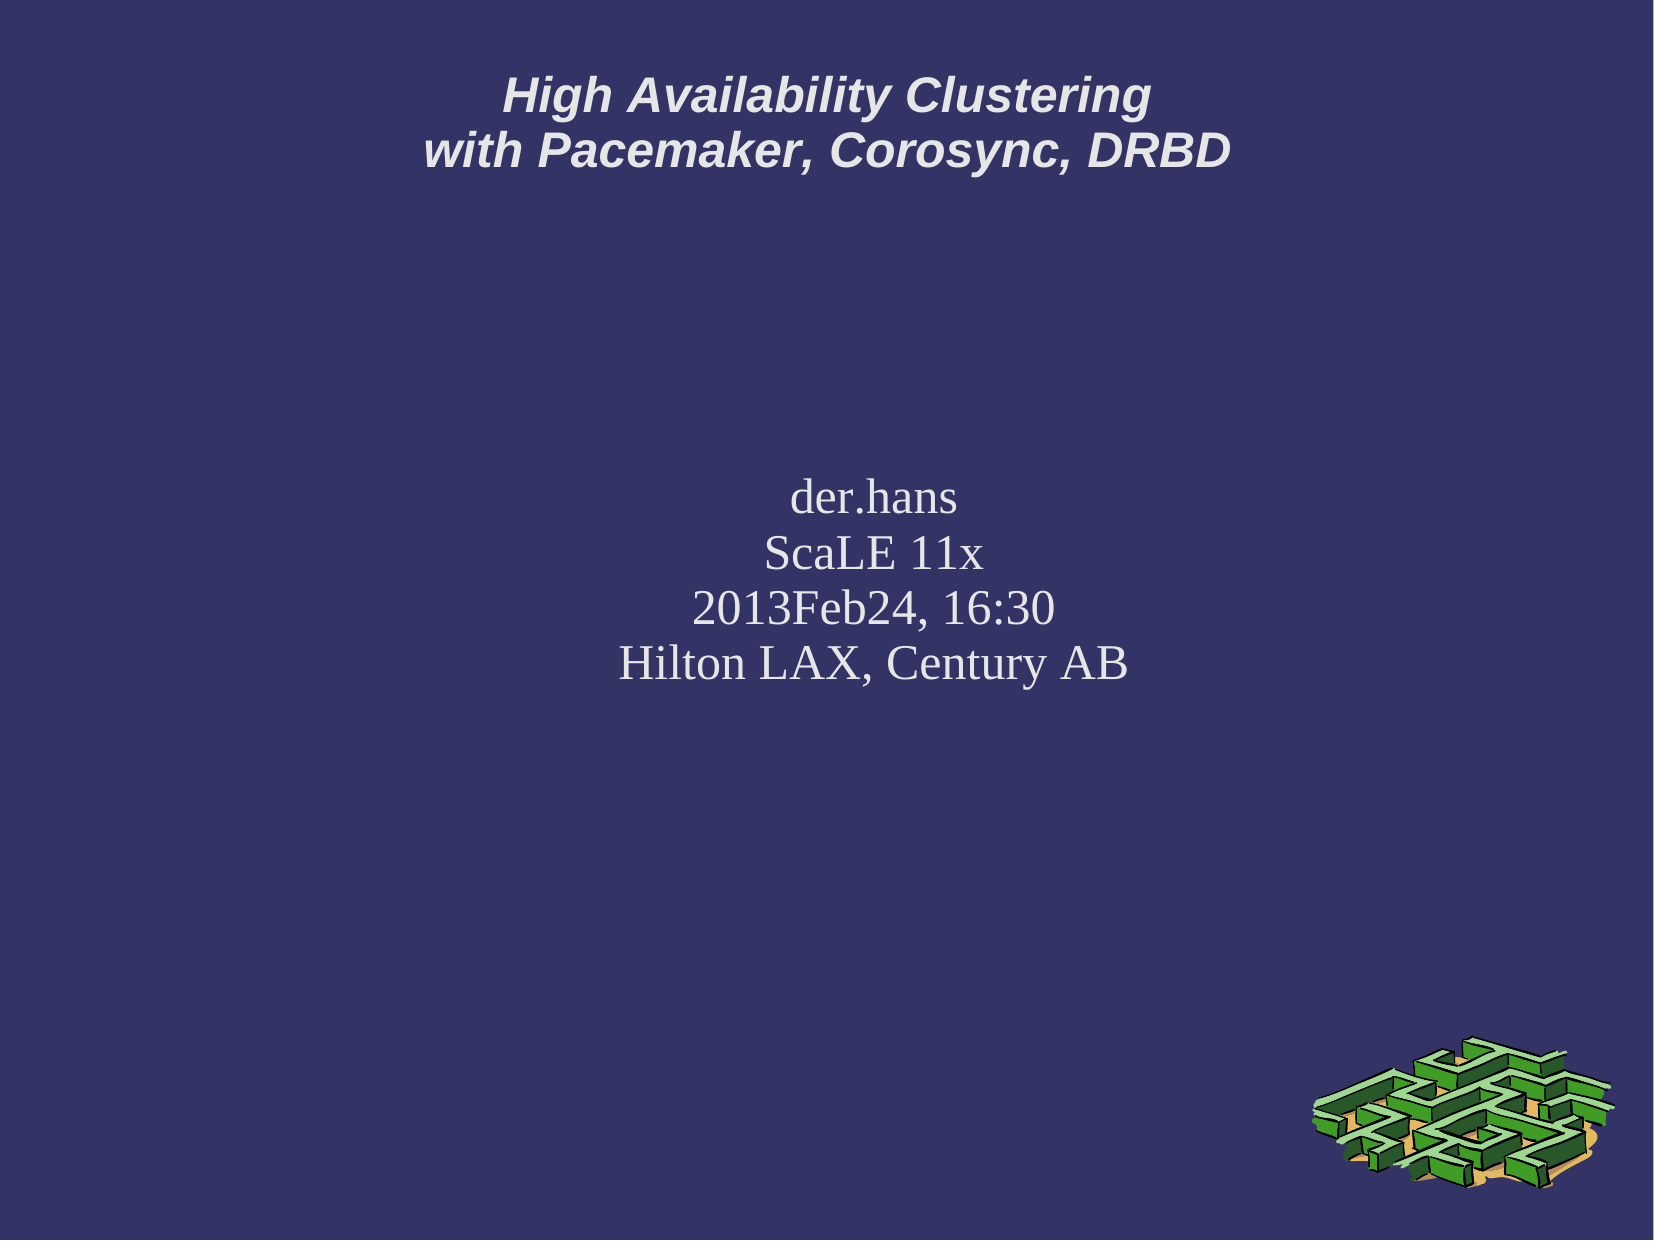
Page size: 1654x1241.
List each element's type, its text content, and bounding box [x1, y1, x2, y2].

subtitle der.hans ScaLE 11x 2013Feb24, 16:30 Hilton LAX, Century AB [178, 364, 1570, 796]
title High Availability Clustering with Pacemaker, Corosync, DRBD [121, 19, 1534, 227]
